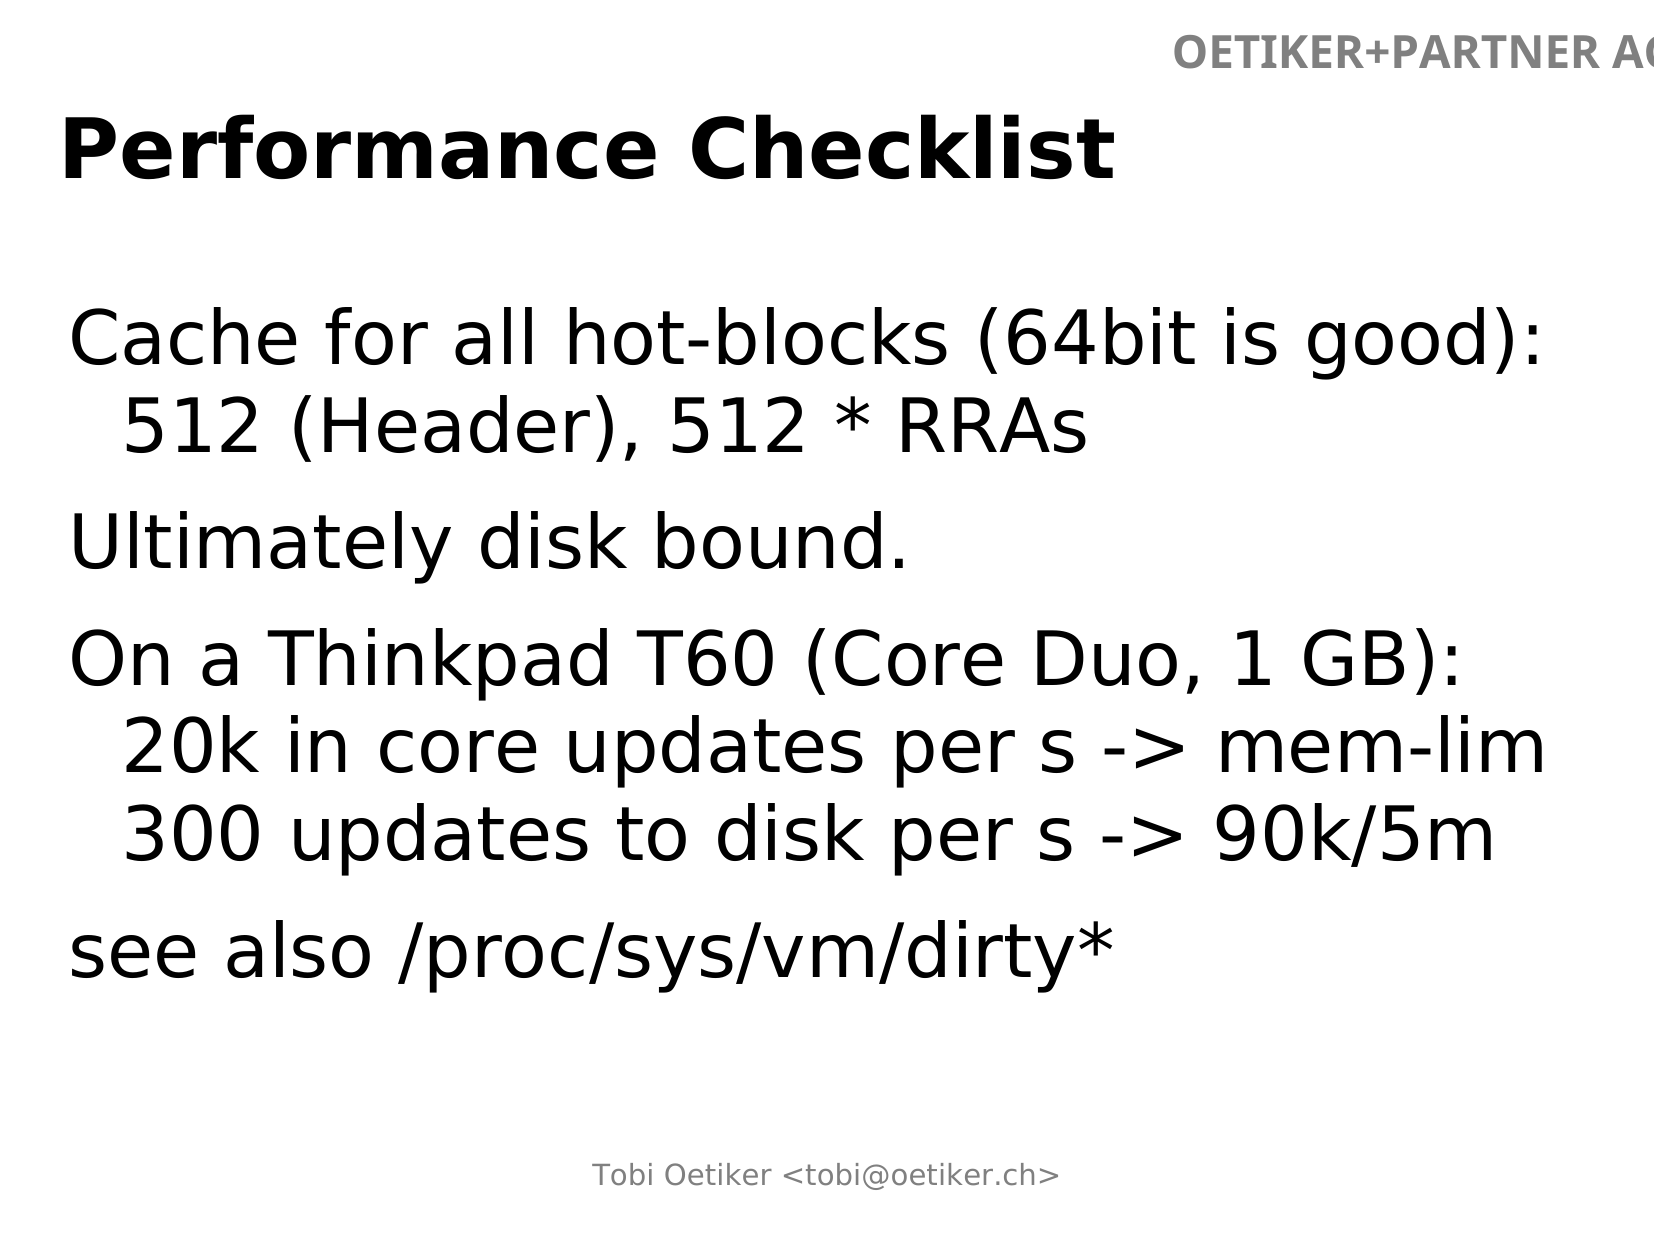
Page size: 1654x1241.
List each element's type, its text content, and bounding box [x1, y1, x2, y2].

list Cache for all hot-blocks (64bit is good): 512 (Header), 512 * RRAs Ultimately disk bound. On a Thinkpad T60 (Core Duo, 1 GB): 20k in core updates per s -> mem-lim 300 updates to disk per s -> 90k/5m see also /proc/sys/vm/dirty* [50, 295, 1571, 1099]
title Performance Checklist [59, 75, 1607, 225]
